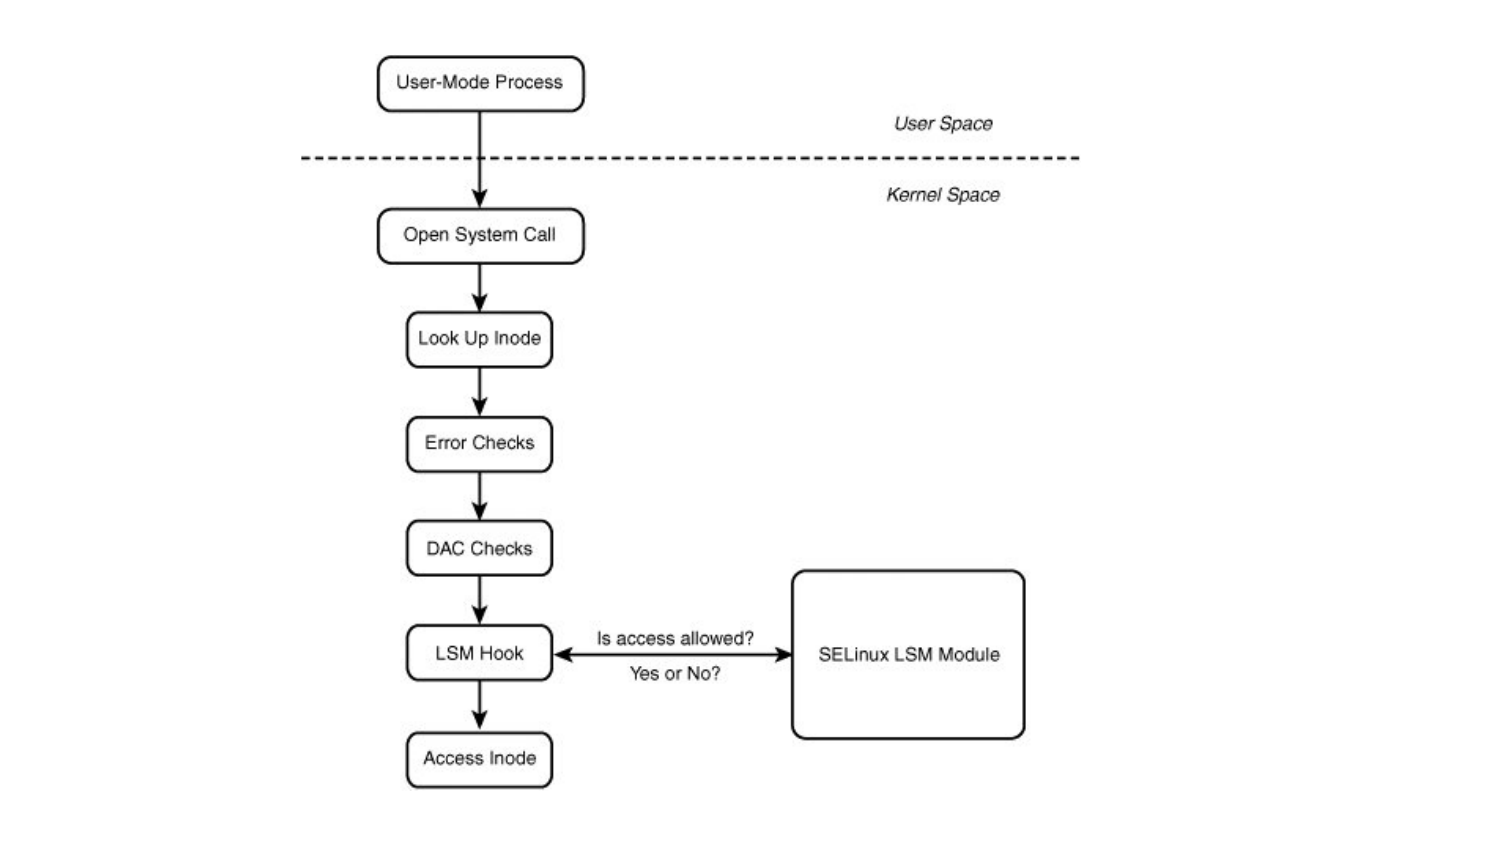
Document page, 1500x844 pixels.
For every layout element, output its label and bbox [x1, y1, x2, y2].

picture [300, 54, 1081, 791]
